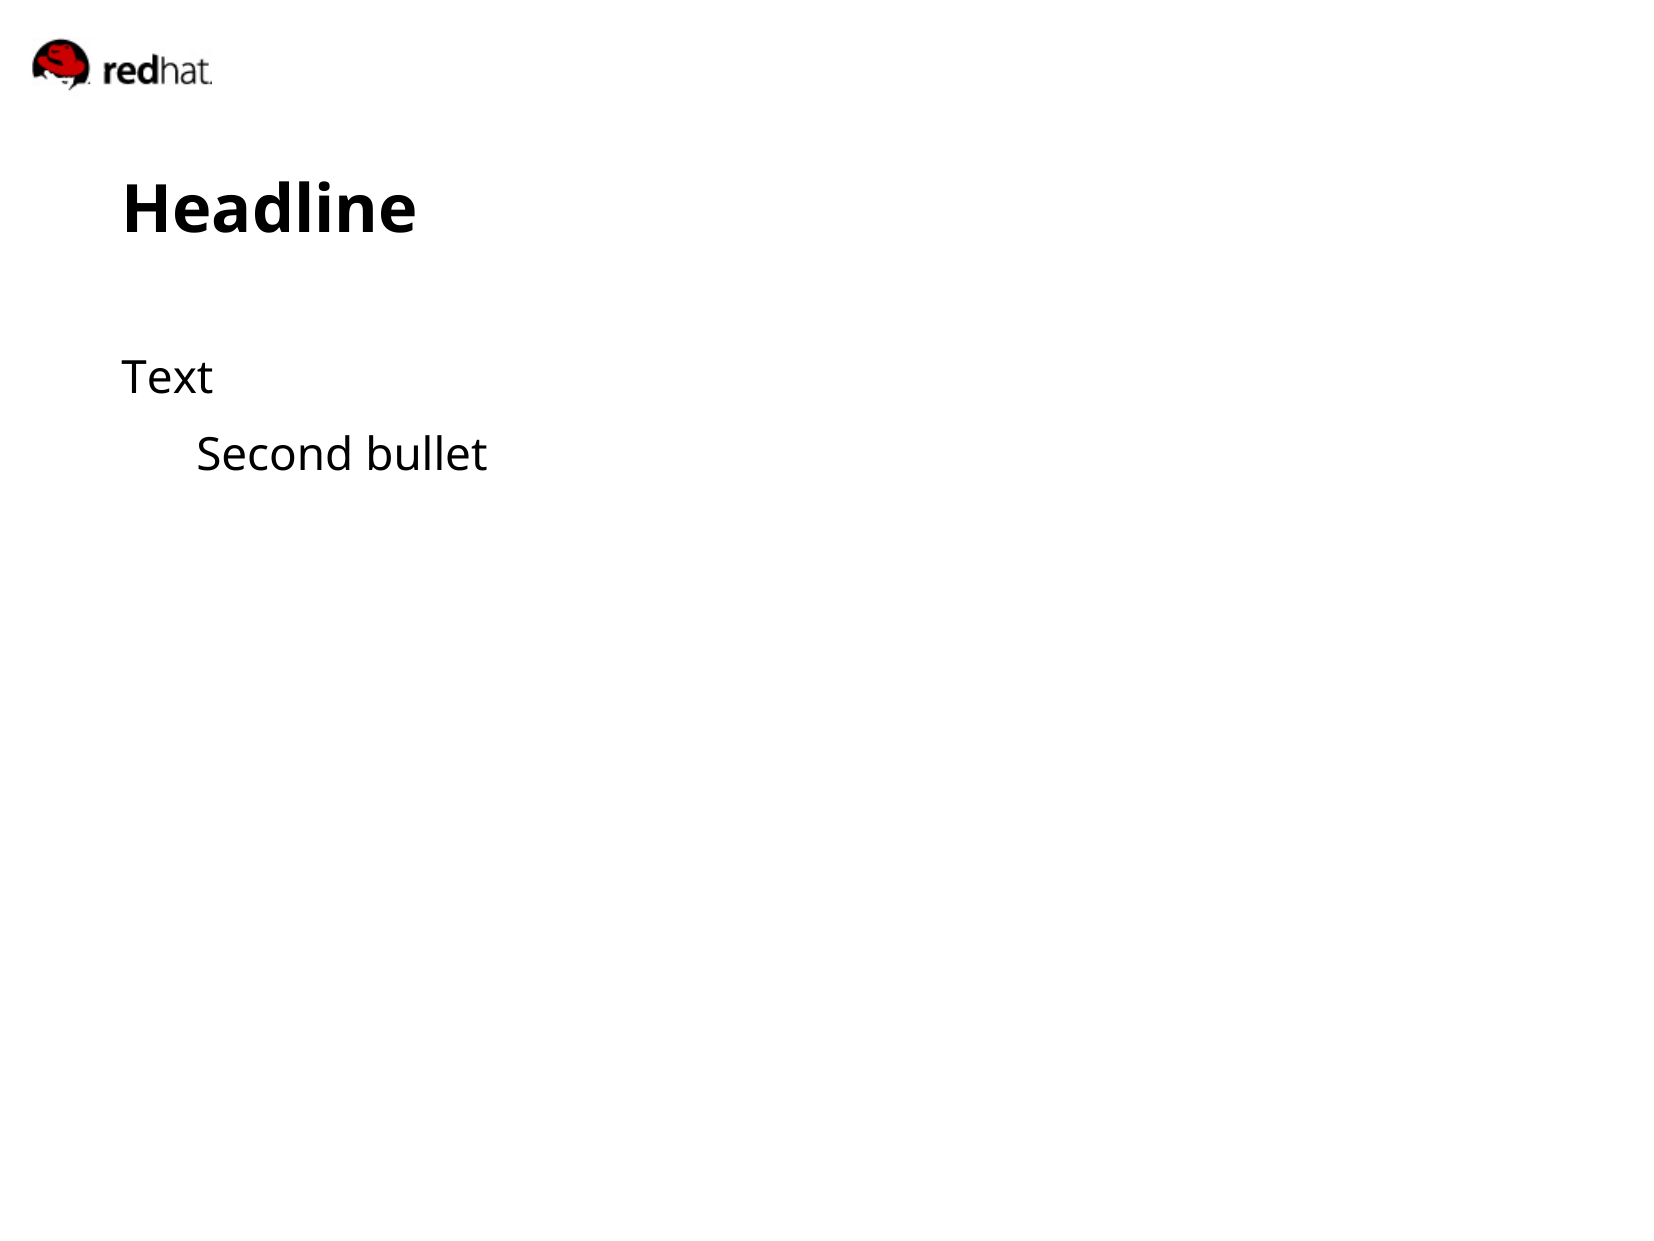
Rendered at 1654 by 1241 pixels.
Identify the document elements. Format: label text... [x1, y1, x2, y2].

list Text Second bullet [121, 344, 1534, 1127]
title Headline [121, 102, 1534, 311]
picture [31, 37, 212, 98]
